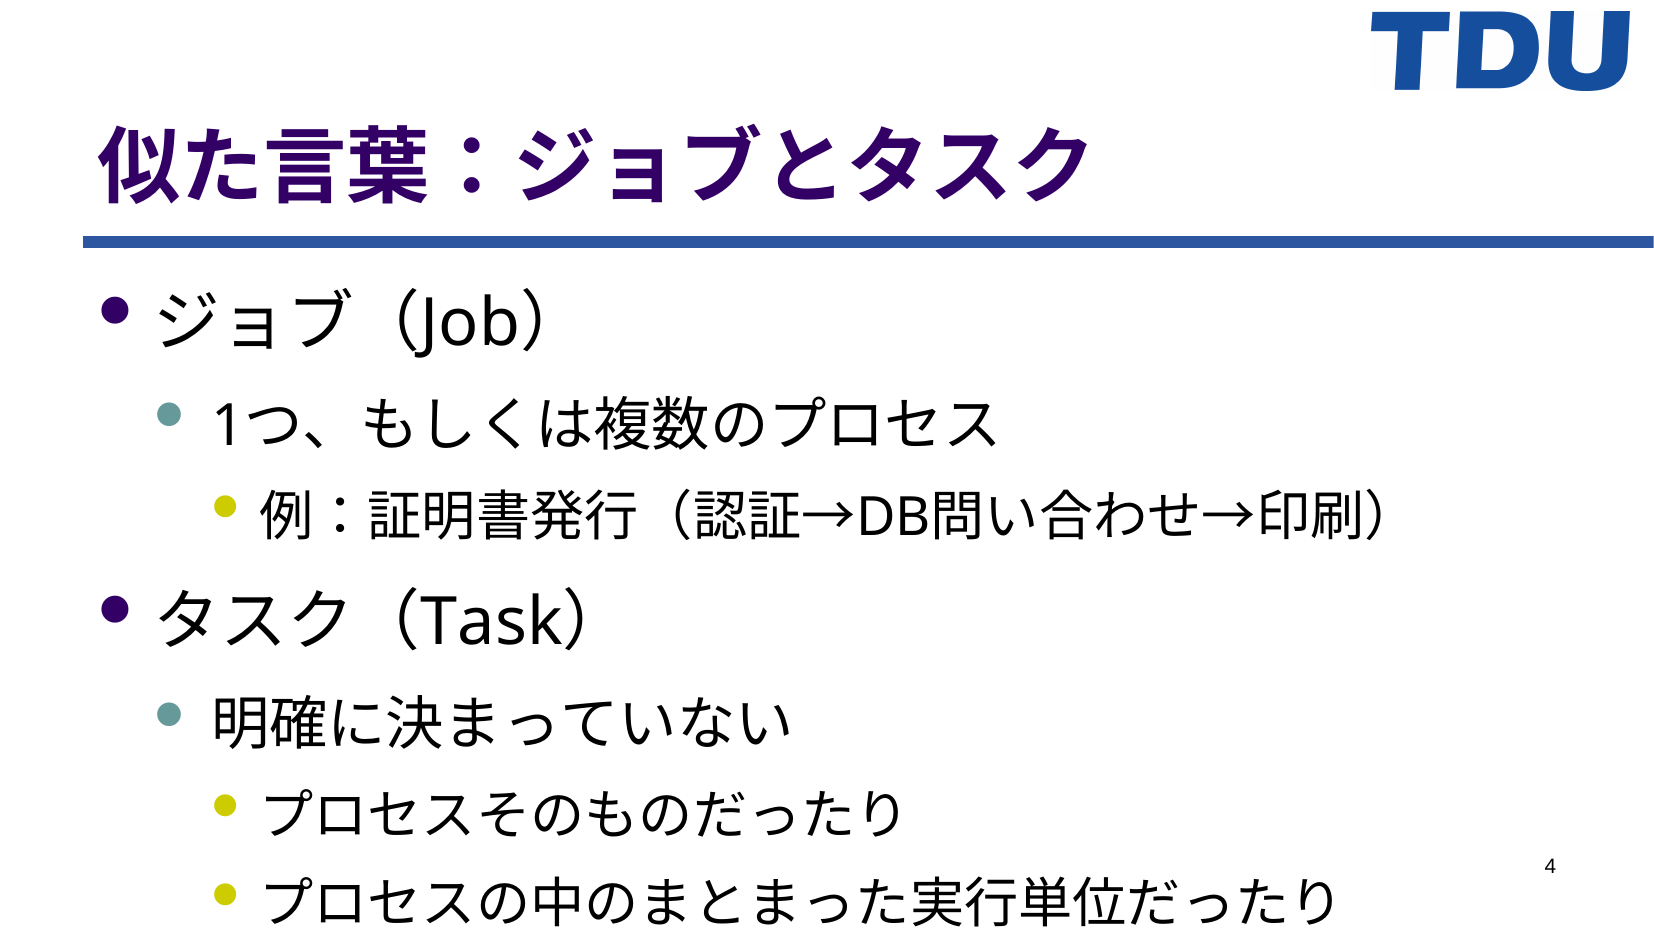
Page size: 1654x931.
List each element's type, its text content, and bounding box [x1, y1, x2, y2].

picture [1371, 11, 1630, 91]
list ジョブ（Job） 1つ、もしくは複数のプロセス 例：証明書発行（認証→DB問い合わせ→印刷） タスク（Task） 明確に決まっていない プロセスそのものだったり プロセスの中のまとまった実行単位だったり [82, 259, 1571, 807]
title 似た言葉：ジョブとタスク [82, 51, 1571, 228]
